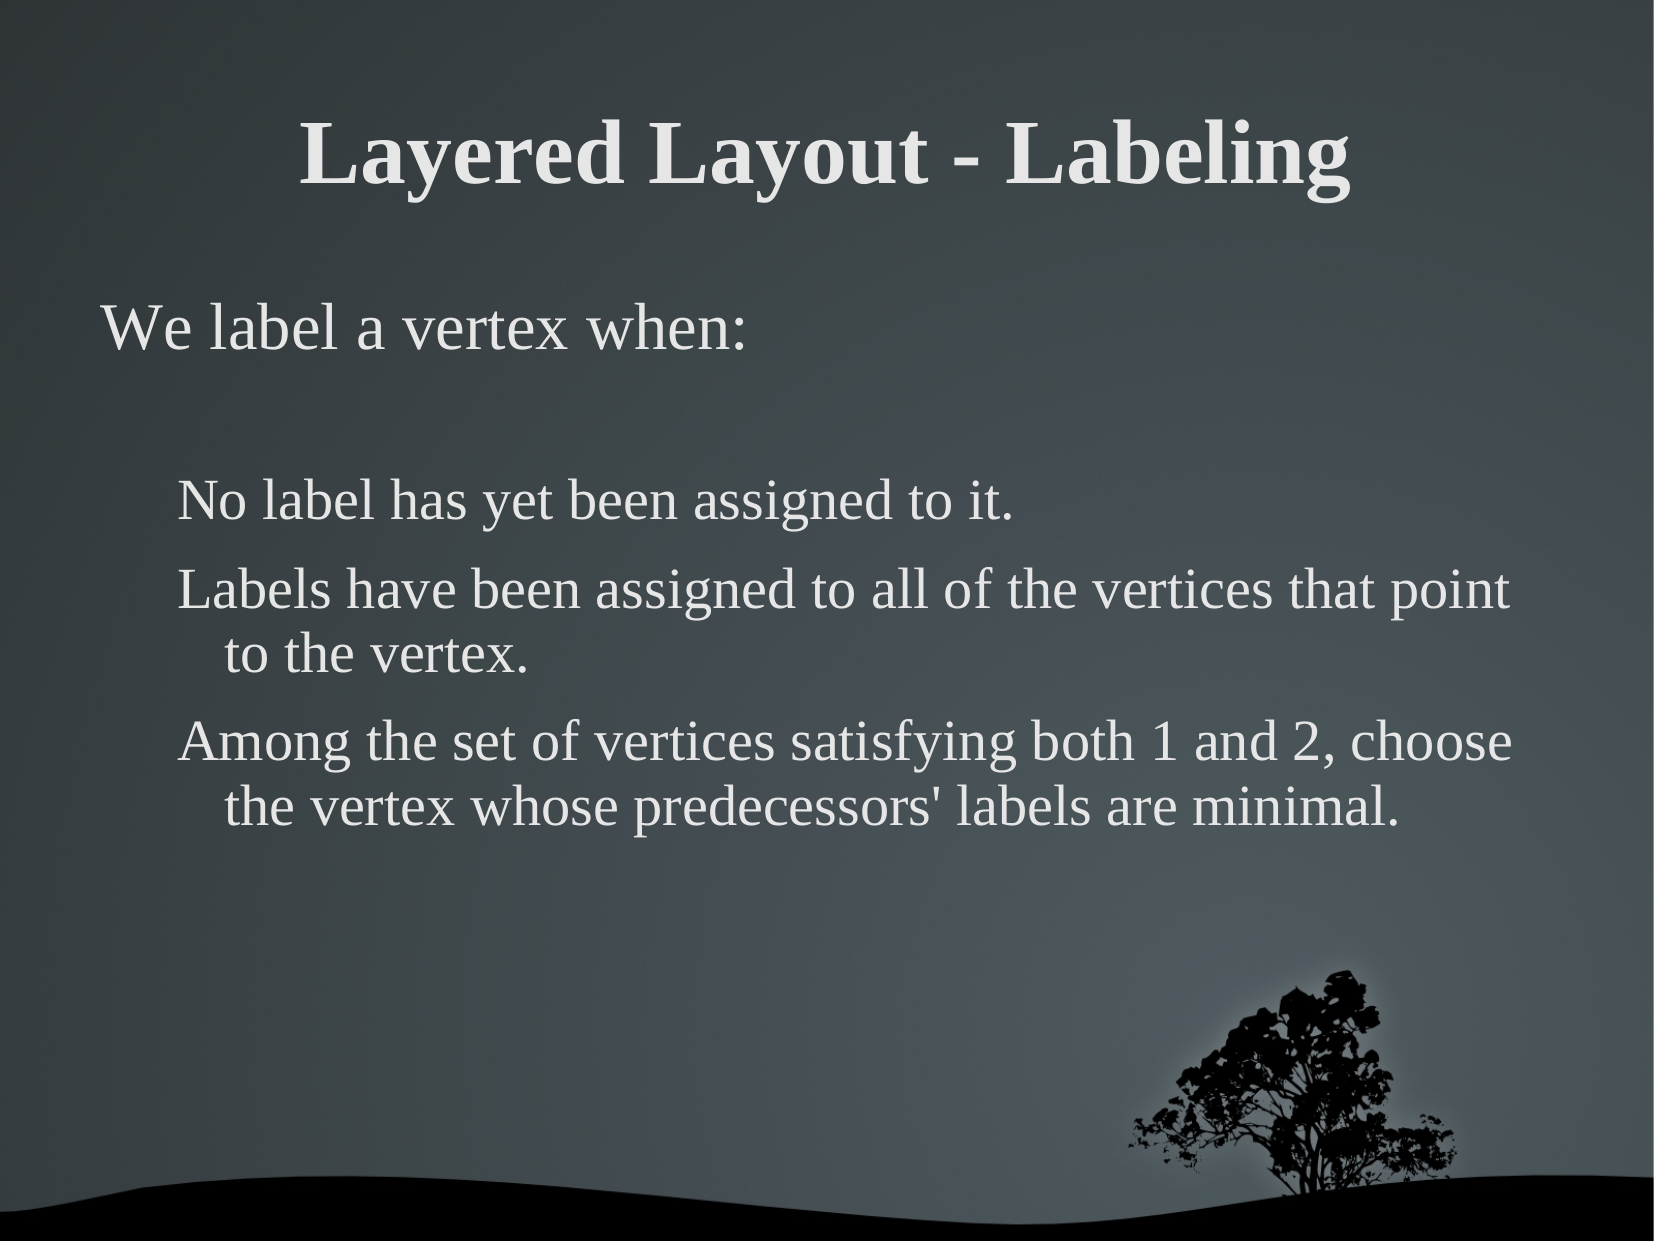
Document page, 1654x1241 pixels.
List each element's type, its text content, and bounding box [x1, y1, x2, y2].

title Layered Layout - Labeling [82, 56, 1571, 250]
picture [0, 0, 1654, 1241]
list We label a vertex when: No label has yet been assigned to it. Labels have been assigned to all of the vertices that point to the vertex. Among the set of vertices satisfying both 1 and 2, choose the vertex whose predecessors' labels are minimal. [82, 290, 1571, 1094]
